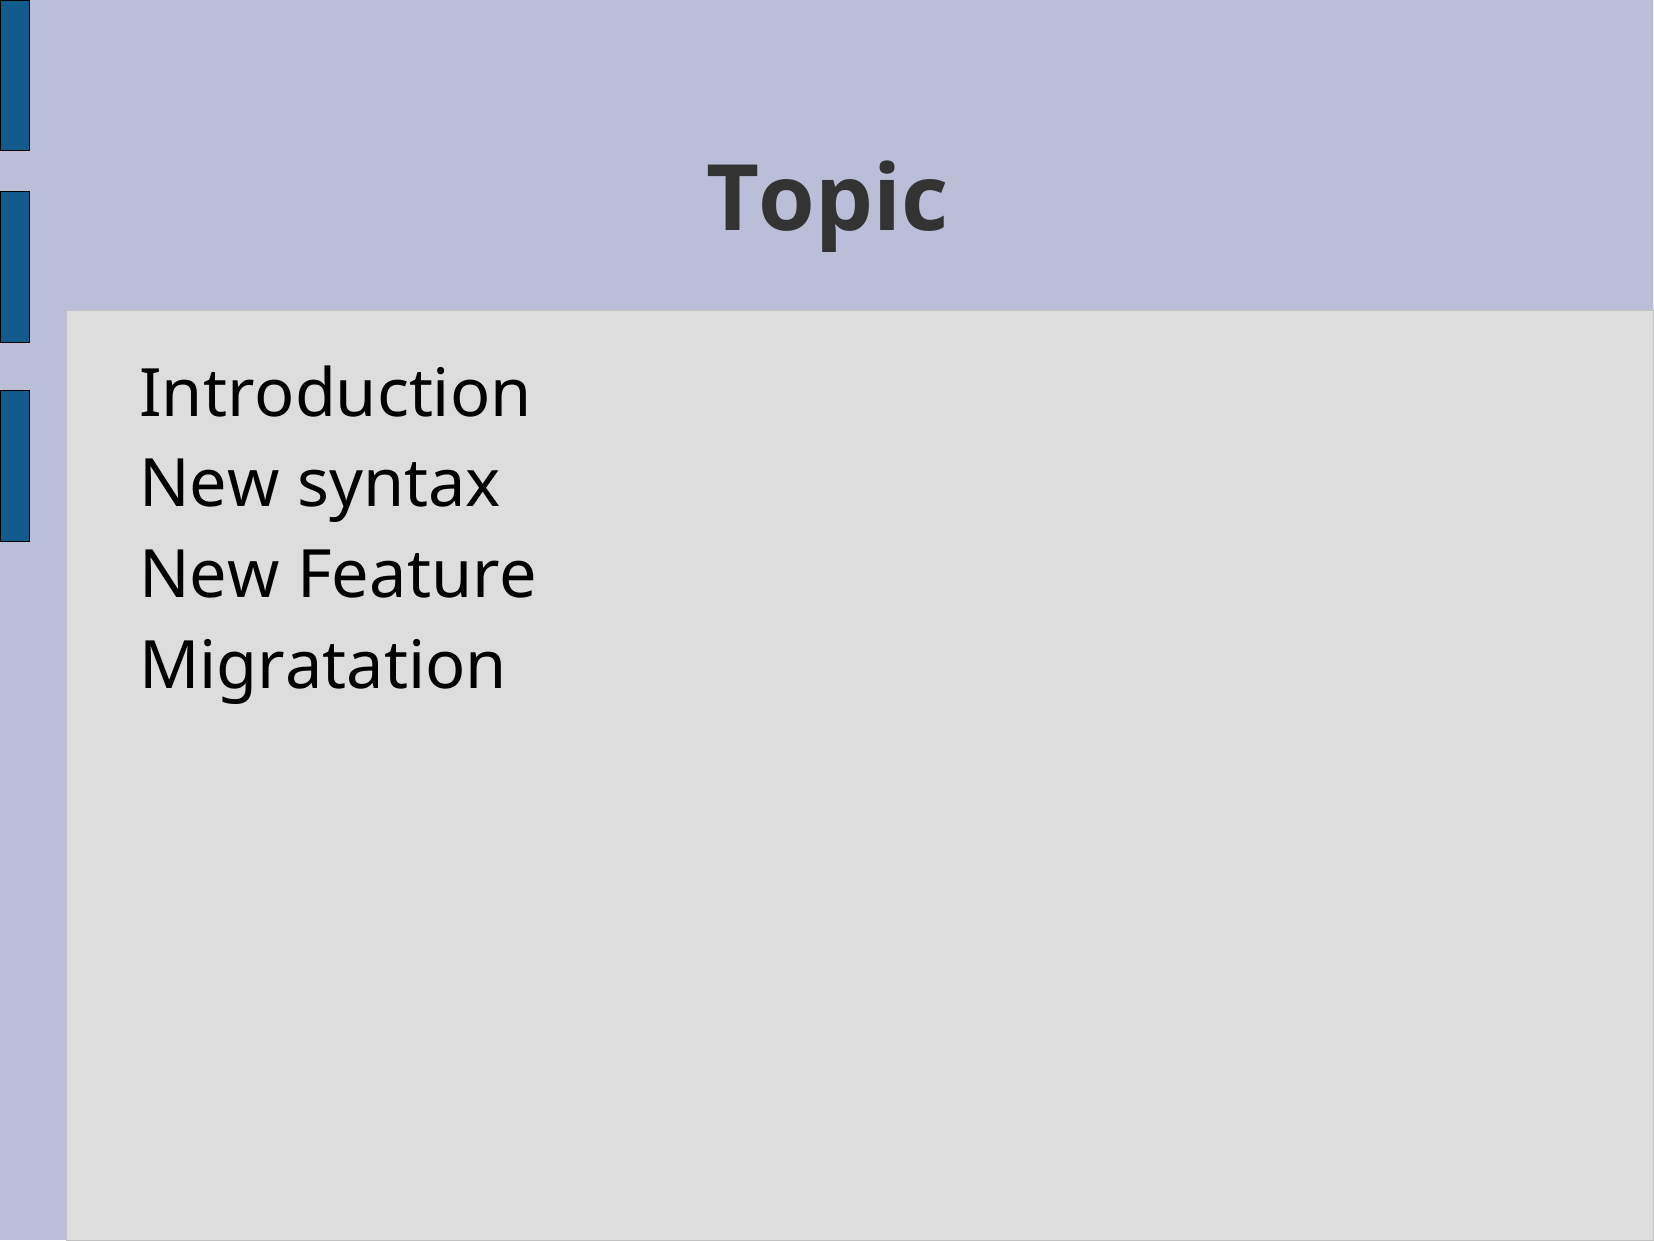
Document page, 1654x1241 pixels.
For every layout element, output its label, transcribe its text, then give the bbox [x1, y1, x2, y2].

title Topic [121, 91, 1534, 299]
list Introduction New syntax New Feature Migratation [121, 344, 1534, 1112]
